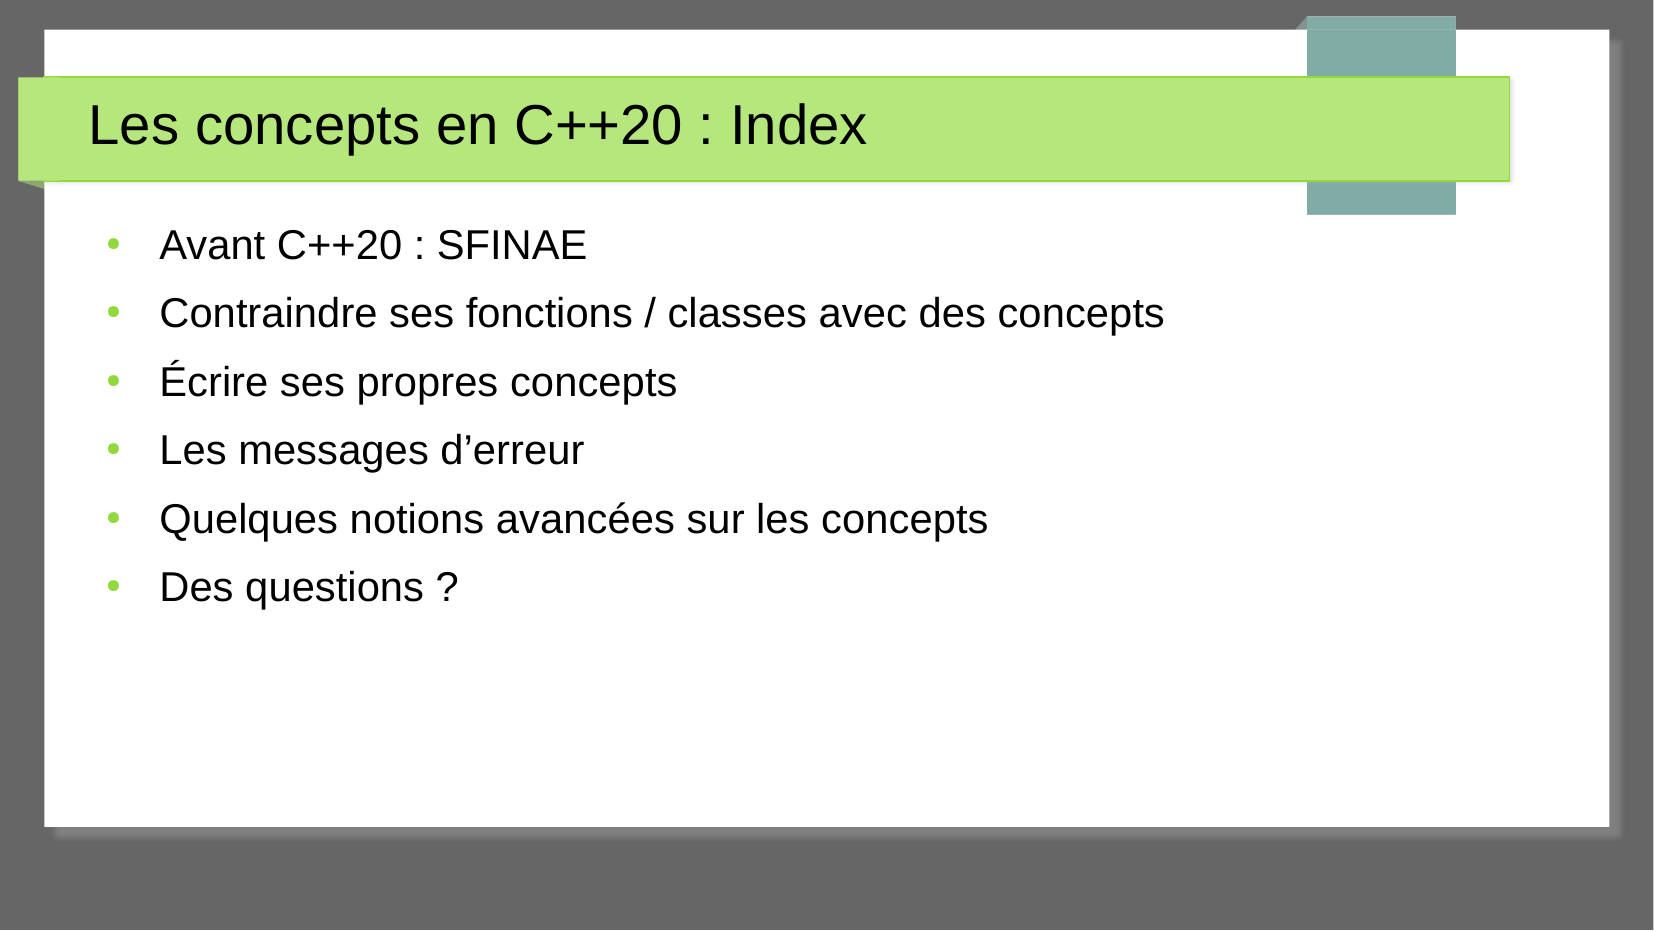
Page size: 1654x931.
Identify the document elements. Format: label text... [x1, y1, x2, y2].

list Avant C++20 : SFINAE Contraindre ses fonctions / classes avec des concepts Écrire ses propres concepts Les messages d’erreur Quelques notions avancées sur les concepts Des questions ? [88, 221, 1565, 813]
title Les concepts en C++20 : Index [88, 73, 1506, 178]
